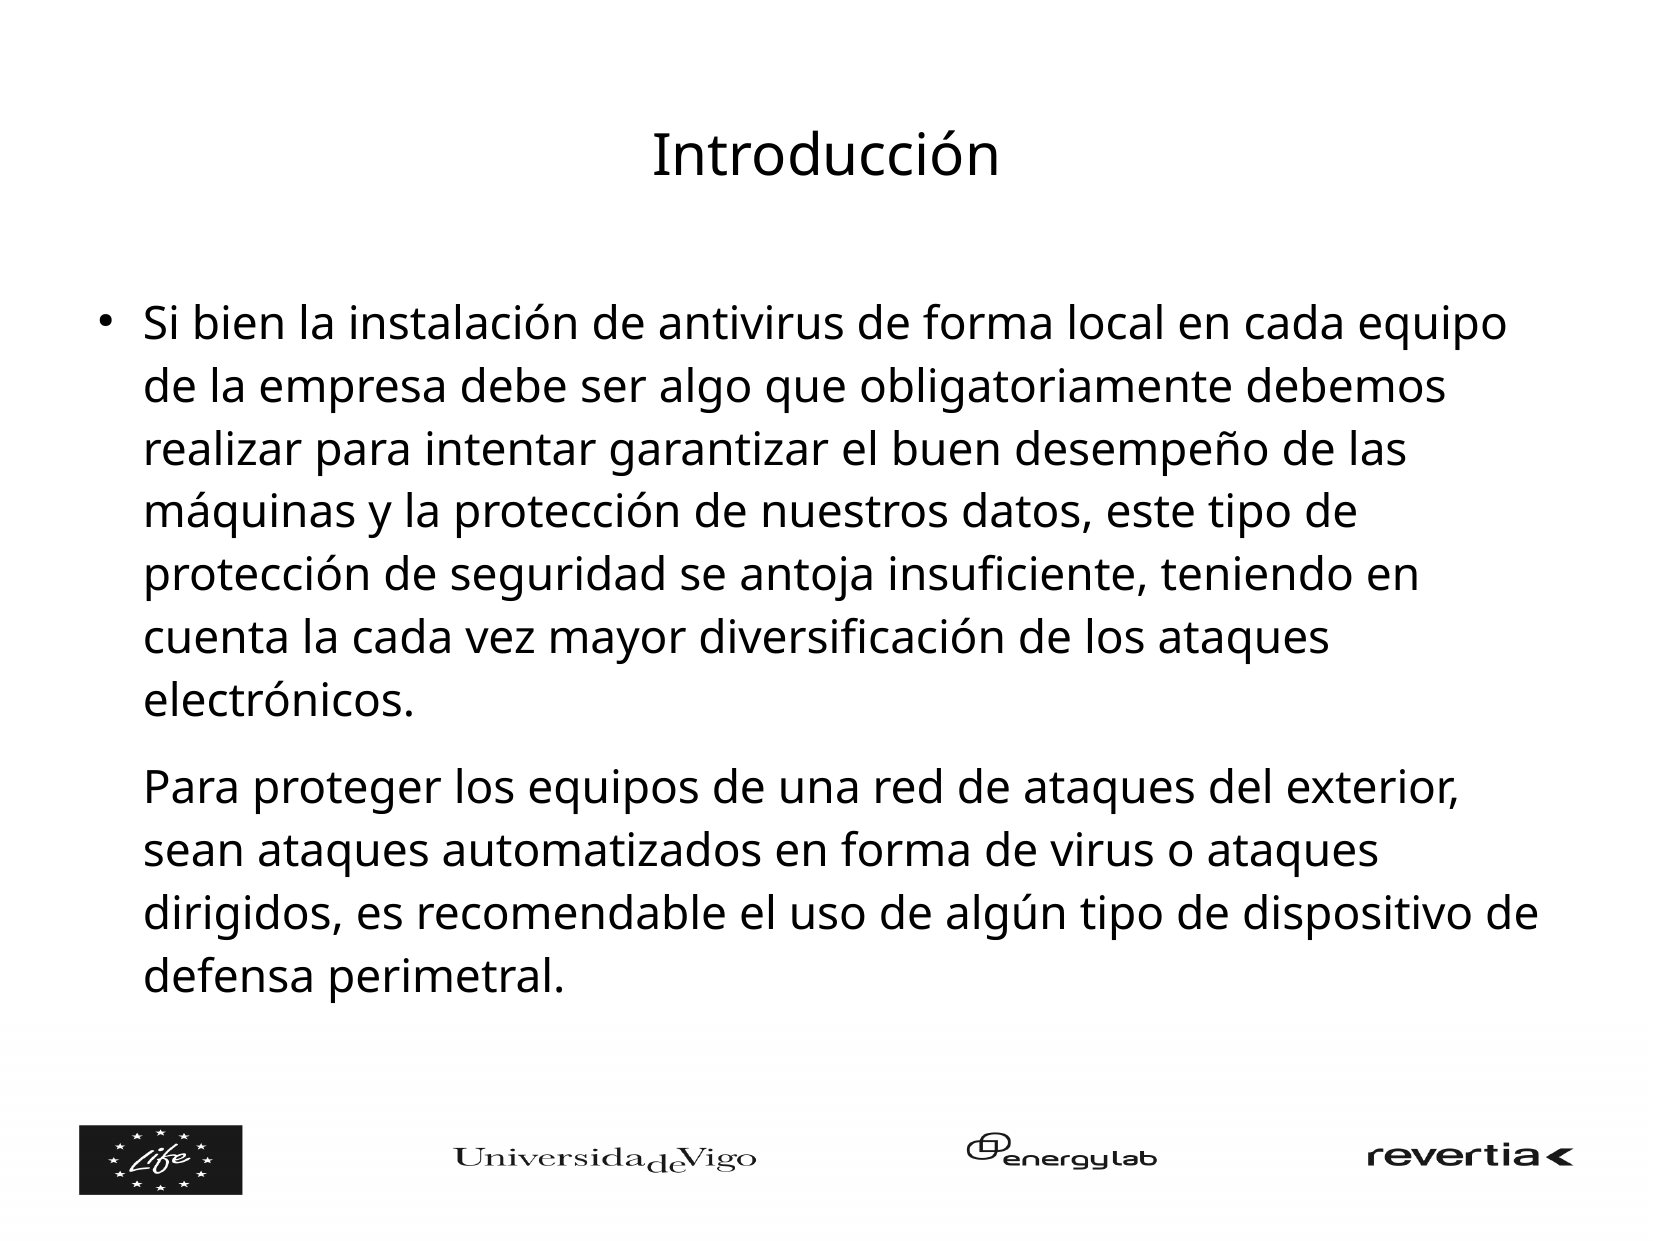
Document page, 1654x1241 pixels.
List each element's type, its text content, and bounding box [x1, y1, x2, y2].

picture [0, 1009, 1654, 1241]
title Introducción [82, 49, 1571, 257]
list Si bien la instalación de antivirus de forma local en cada equipo de la empresa debe ser algo que obligatoriamente debemos realizar para intentar garantizar el buen desempeño de las máquinas y la protección de nuestros datos, este tipo de protección de seguridad se antoja insuficiente, teniendo en cuenta la cada vez mayor diversificación de los ataques electrónicos. Para proteger los equipos de una red de ataques del exterior, sean ataques automatizados en forma de virus o ataques dirigidos, es recomendable el uso de algún tipo de dispositivo de defensa perimetral. [82, 290, 1571, 1010]
